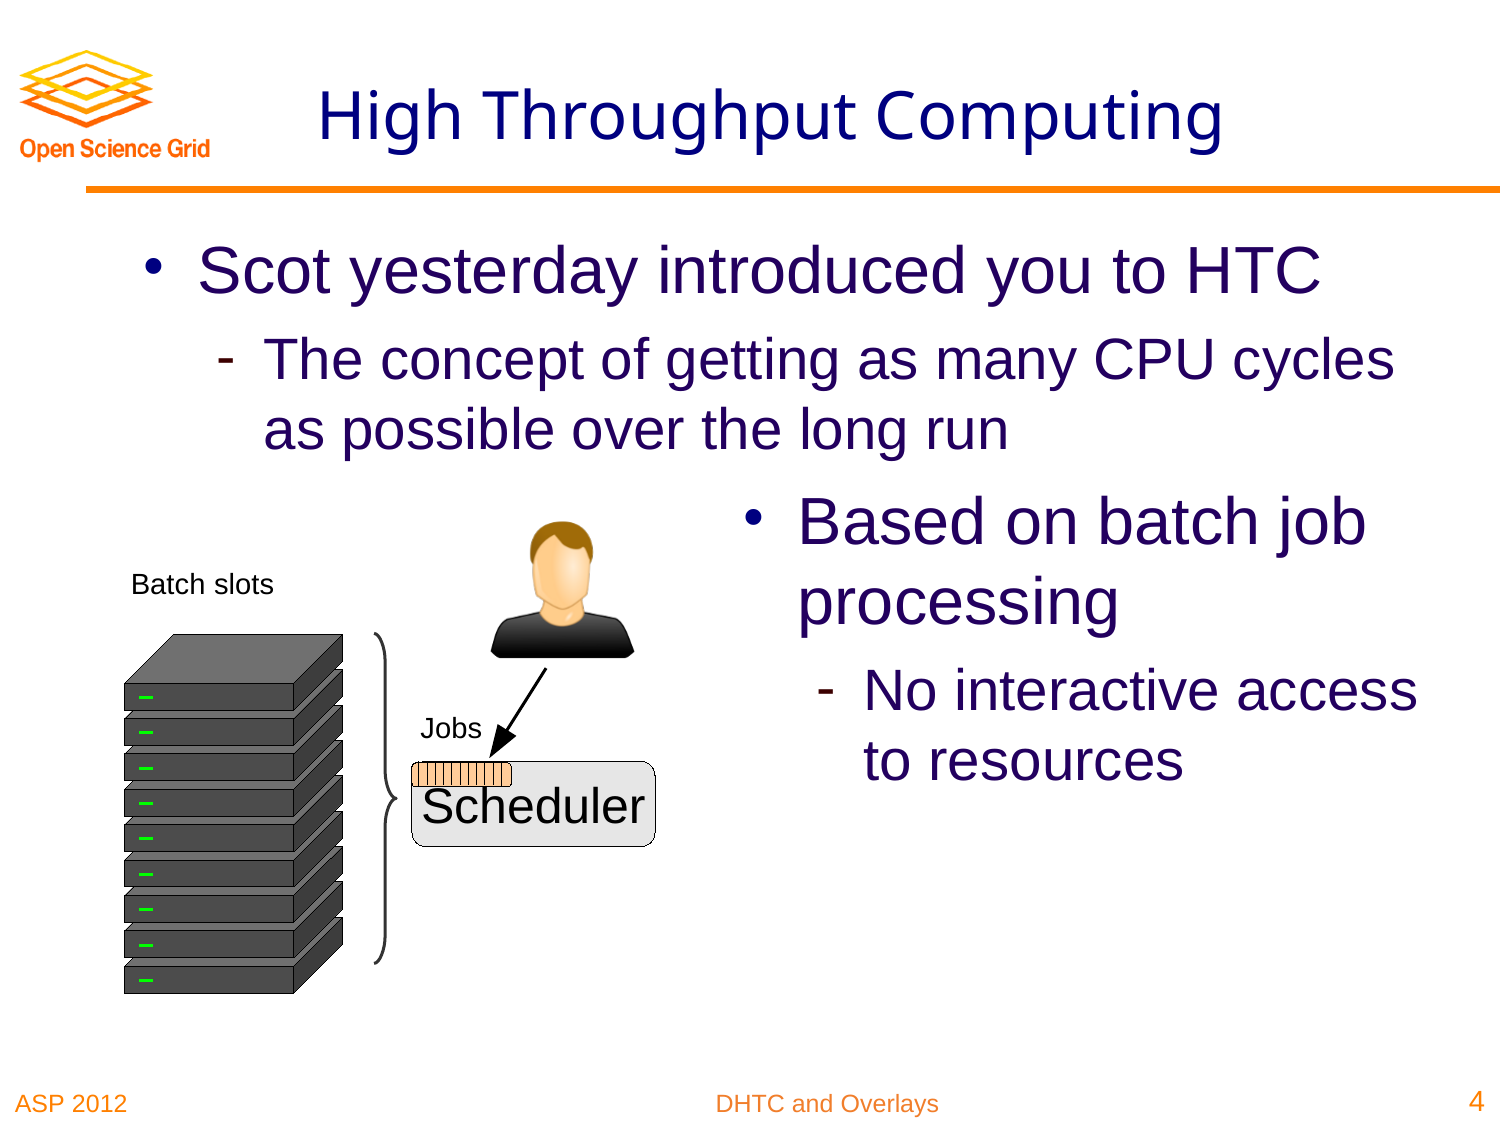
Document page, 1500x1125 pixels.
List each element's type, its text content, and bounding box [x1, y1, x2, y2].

text_box [124, 917, 343, 994]
text_box Scheduler [411, 761, 656, 847]
text_box [124, 740, 343, 817]
title High Throughput Computing [201, 18, 1342, 207]
text_box [124, 705, 343, 781]
list Scot yesterday introduced you to HTC The concept of getting as many CPU cycles as possible over the long run Based on batch job processing No interactive access to resources [127, 218, 1463, 1019]
text_box [124, 669, 343, 746]
text_box [124, 881, 343, 958]
picture [0, 27, 201, 179]
text_box [411, 762, 512, 787]
text_box Jobs [405, 702, 497, 753]
text_box [124, 811, 343, 887]
picture [487, 511, 638, 663]
text_box [124, 846, 343, 923]
text_box <number> [1431, 1050, 1500, 1125]
text_box Batch slots [116, 557, 289, 609]
text_box [124, 775, 343, 852]
text_box [124, 634, 343, 711]
